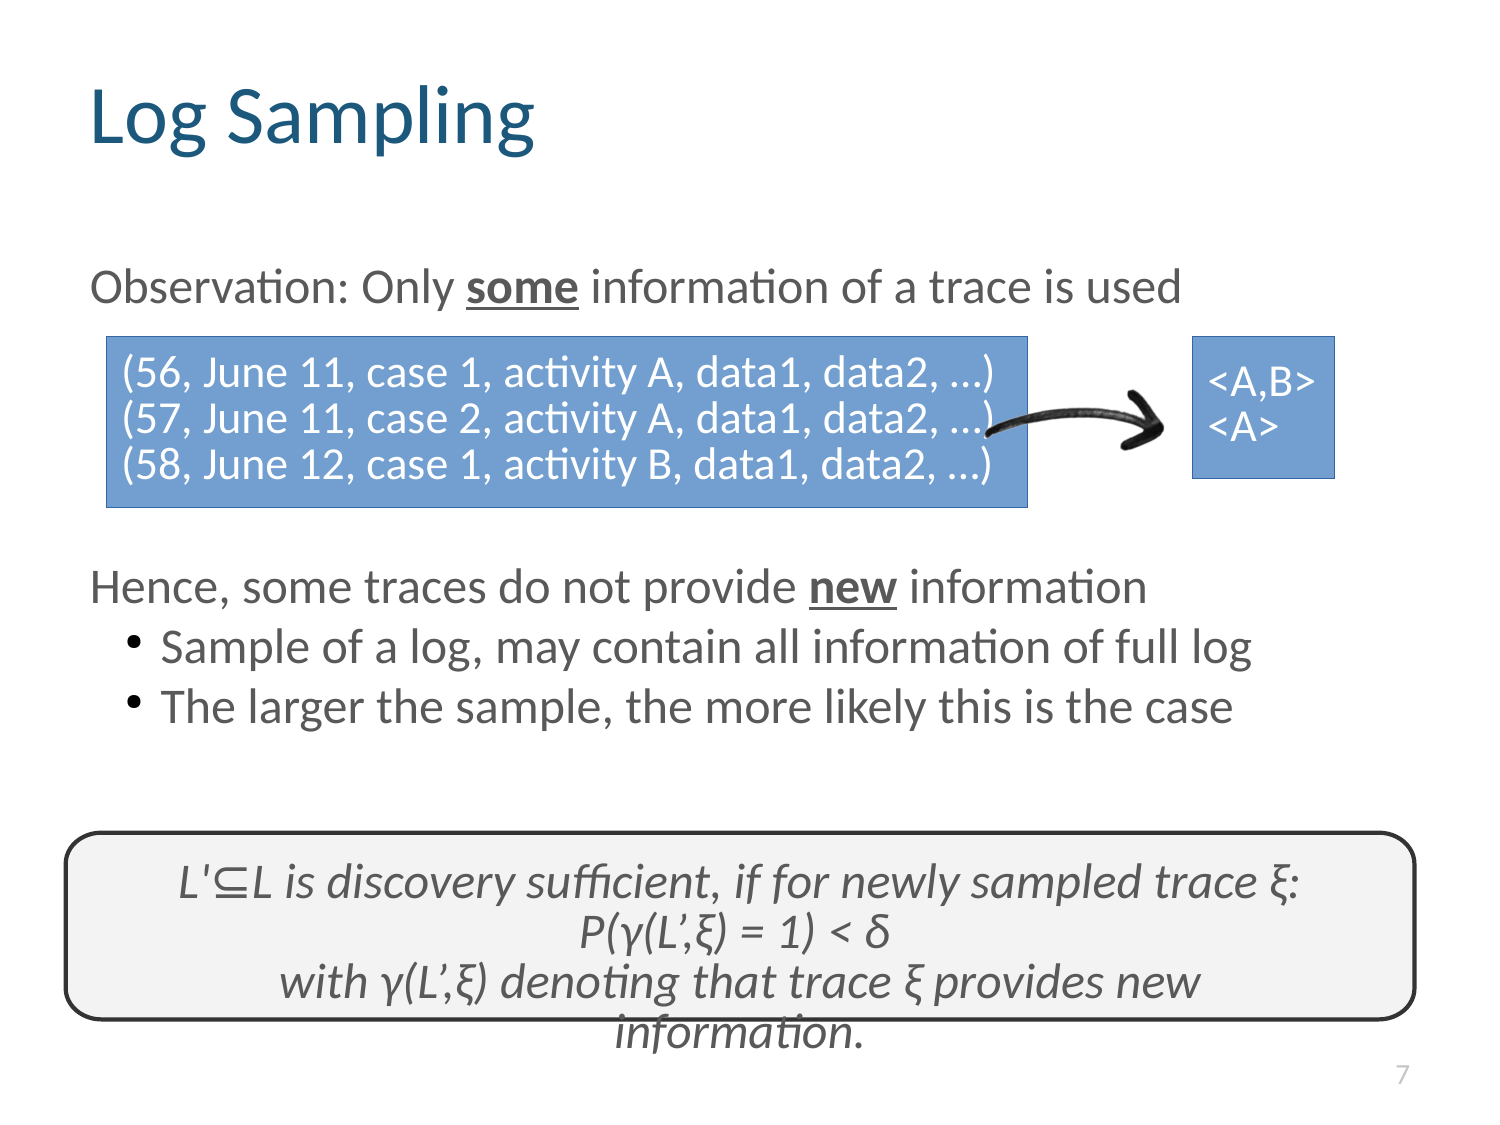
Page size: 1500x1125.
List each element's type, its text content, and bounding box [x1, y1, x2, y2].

text_box <A,B> <A> [1192, 336, 1335, 479]
text_box Log Sampling [75, 45, 1431, 175]
text_box Observation: Only some information of a trace is used Hence, some traces do not provide new information Sample of a log, may contain all information of full log The larger the sample, the more likely this is the case [74, 245, 1425, 1033]
text_box Observation: Only some information of a trace is used Hence, some traces do not provide new information Sample of a log, may contain all information of full log The larger the sample, the more likely this is the case [74, 1010, 657, 1033]
text_box (56, June 11, case 1, activity A, data1, data2, …) (57, June 11, case 2, activity A, data1, data2, …) (58, June 12, case 1, activity B, data1, data2, …) [106, 336, 1028, 508]
text_box [65, 832, 1415, 1020]
text_box <number> [1074, 1042, 1425, 1103]
text_box L'⊆L is discovery sufficient, if for newly sampled trace ξ: P(γ(L’,ξ) = 1) < δ with γ(L’,ξ) denoting that trace ξ provides new information. [132, 853, 1348, 1019]
picture [980, 334, 1172, 526]
